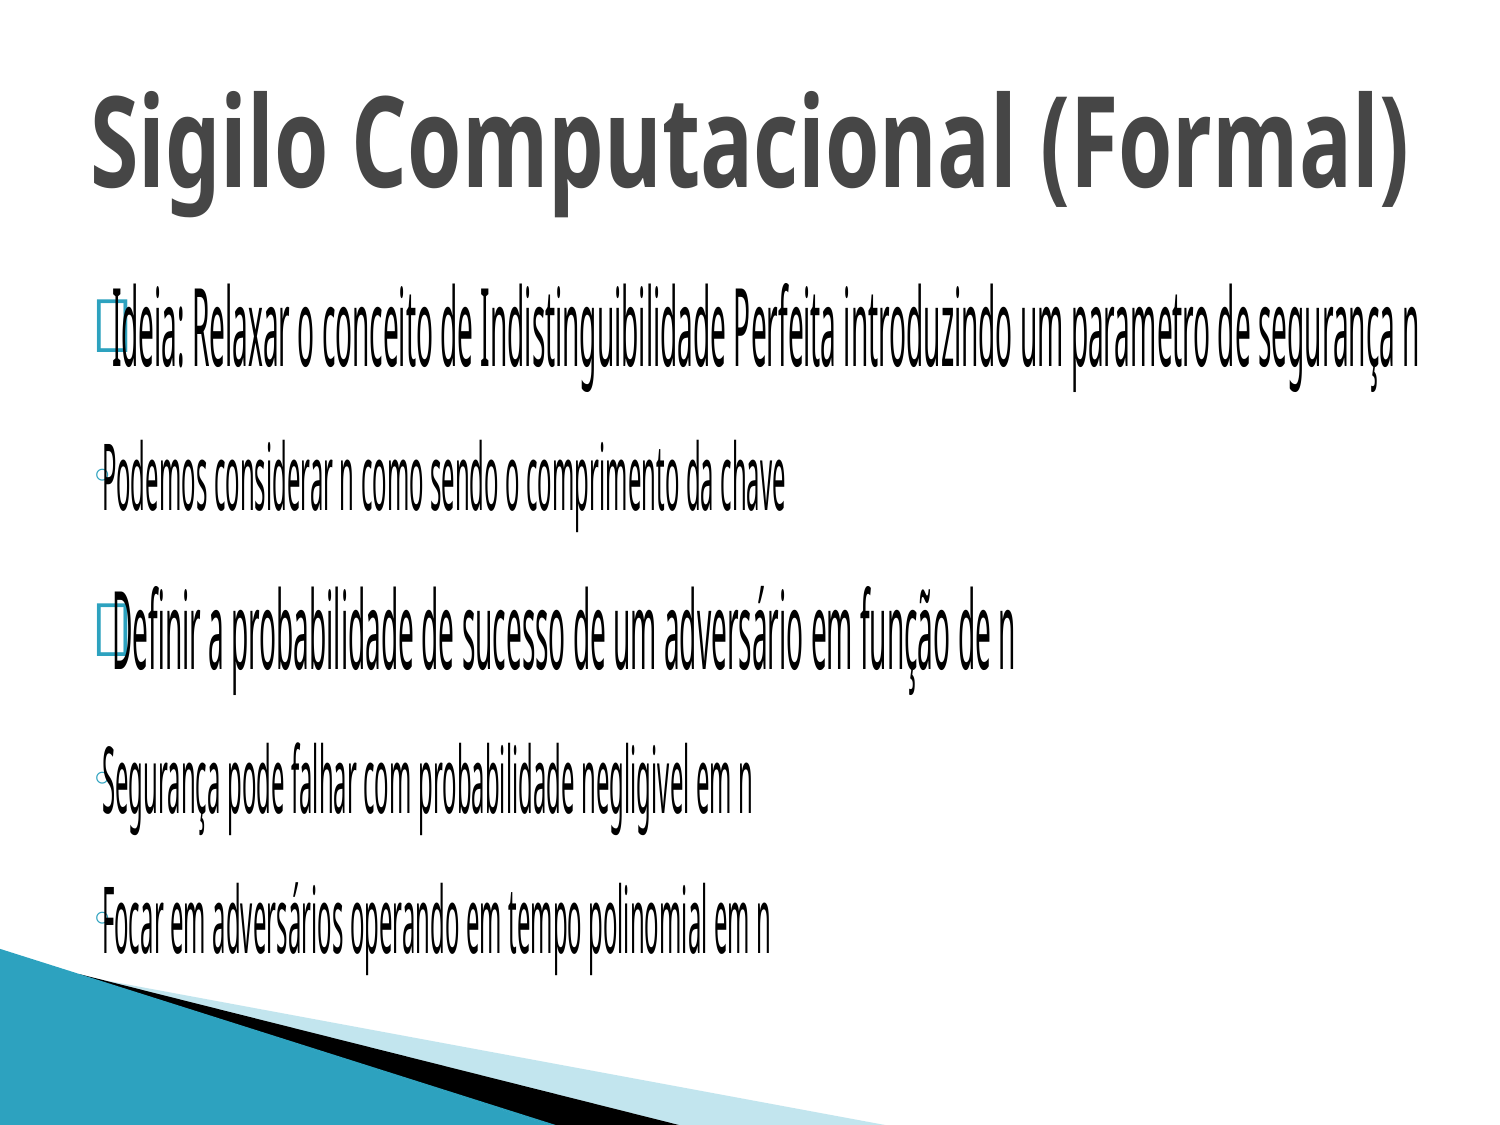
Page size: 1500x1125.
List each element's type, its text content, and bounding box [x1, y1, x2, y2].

title Sigilo Computacional (Formal) [75, 45, 1426, 233]
list Ideia: Relaxar o conceito de Indistinguibilidade Perfeita introduzindo um parametro de segurança n Podemos considerar n como sendo o comprimento da chave Definir a probabilidade de sucesso de um adversário em função de n Segurança pode falhar com probabilidade negligivel em n Focar em adversários operando em tempo polinomial em n [75, 243, 1426, 986]
